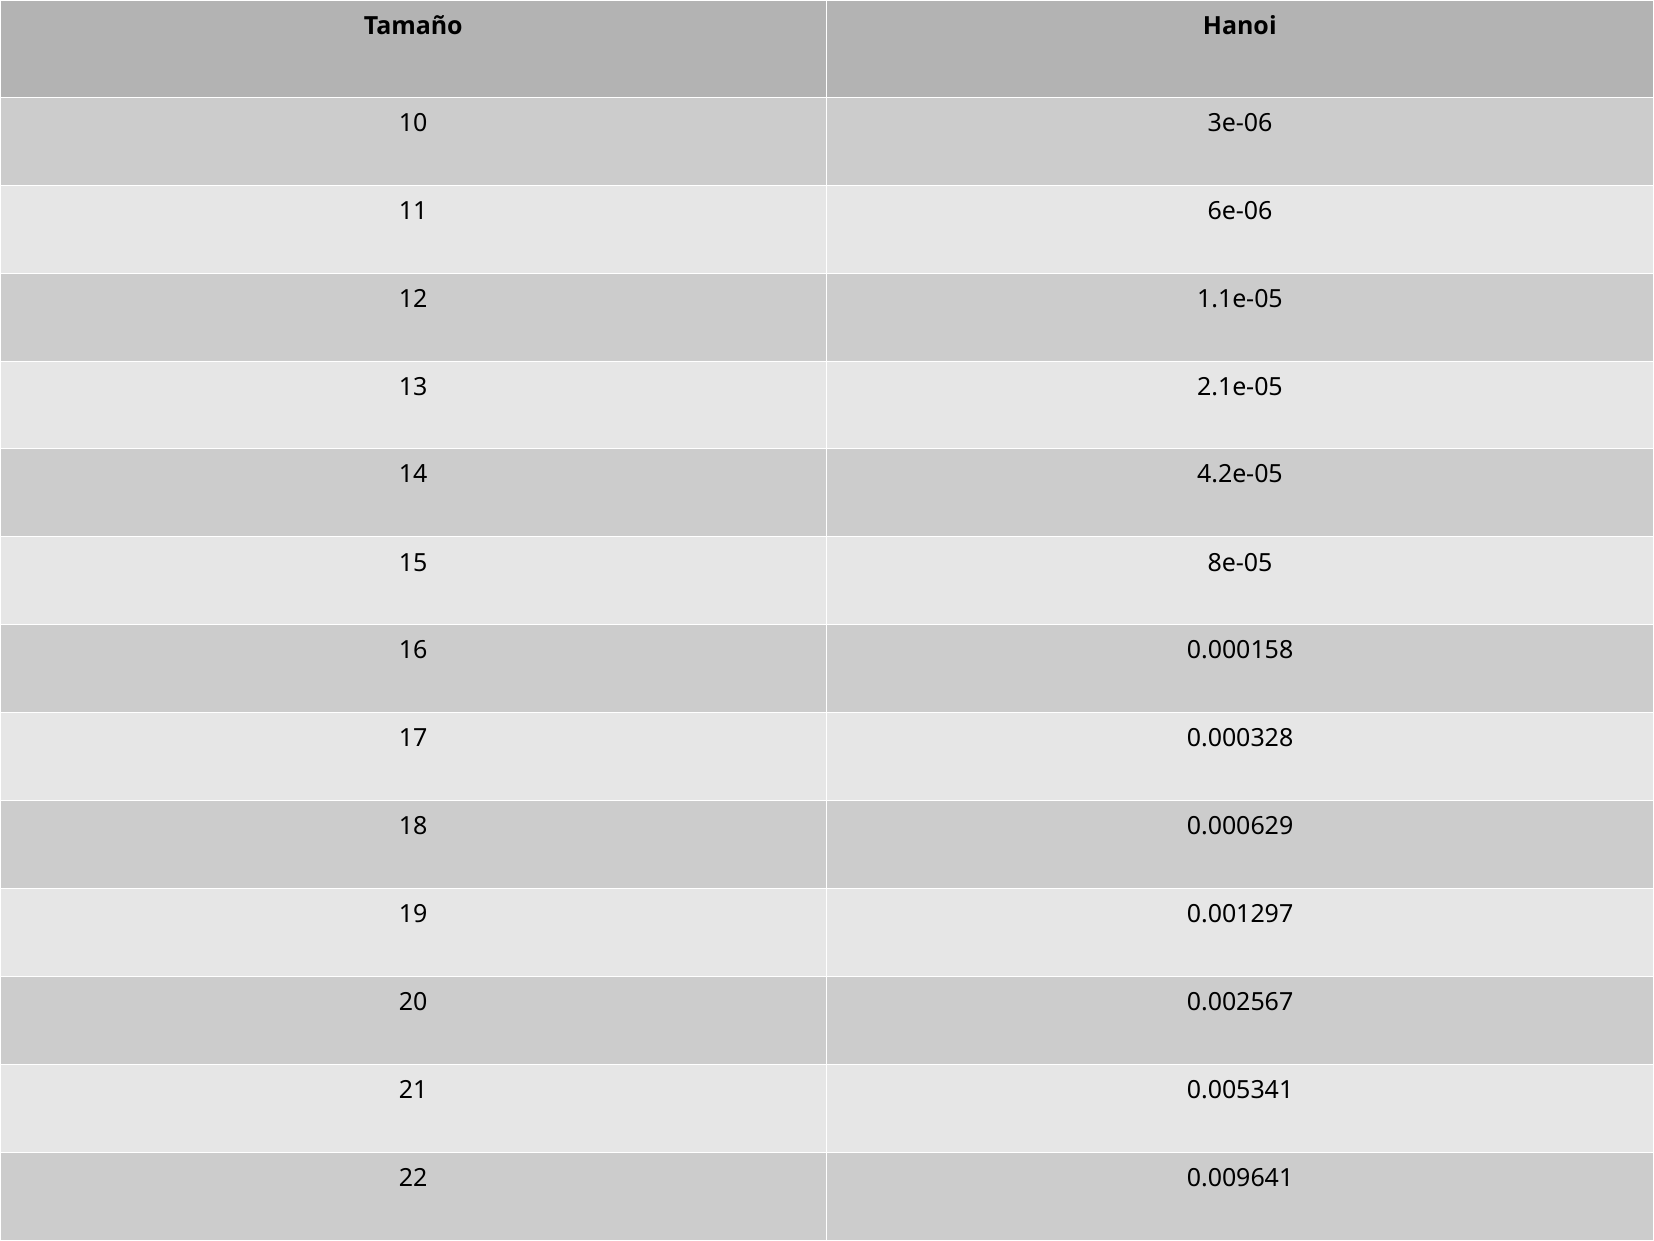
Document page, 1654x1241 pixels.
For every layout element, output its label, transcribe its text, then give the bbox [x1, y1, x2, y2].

table_cell 15 [1, 537, 826, 624]
table_cell 0.005341 [827, 1065, 1653, 1152]
table_cell 21 [1, 1065, 826, 1152]
table_cell 1.1e-05 [827, 274, 1653, 361]
table_cell 0.009641 [827, 1153, 1653, 1240]
table_cell 8e-05 [827, 537, 1653, 624]
table_cell 14 [1, 449, 826, 536]
table_cell 0.002567 [827, 977, 1653, 1064]
table_cell 17 [1, 713, 826, 800]
table_cell 20 [1, 977, 826, 1064]
table_header Hanoi [827, 1, 1653, 97]
table_cell 0.000158 [827, 625, 1653, 712]
table_cell 22 [1, 1153, 826, 1240]
table_cell 2.1e-05 [827, 362, 1653, 448]
table_cell 11 [1, 186, 826, 273]
table_cell 6e-06 [827, 186, 1653, 273]
table_cell 0.000328 [827, 713, 1653, 800]
table_cell 10 [1, 98, 826, 185]
table_cell 18 [1, 801, 826, 888]
table_cell 16 [1, 625, 826, 712]
table_header Tamaño [1, 1, 826, 97]
table_cell 13 [1, 362, 826, 448]
table_cell 12 [1, 274, 826, 361]
table_cell 4.2e-05 [827, 449, 1653, 536]
table_cell 19 [1, 889, 826, 976]
table_cell 3e-06 [827, 98, 1653, 185]
table_cell 0.000629 [827, 801, 1653, 888]
table_cell 0.001297 [827, 889, 1653, 976]
